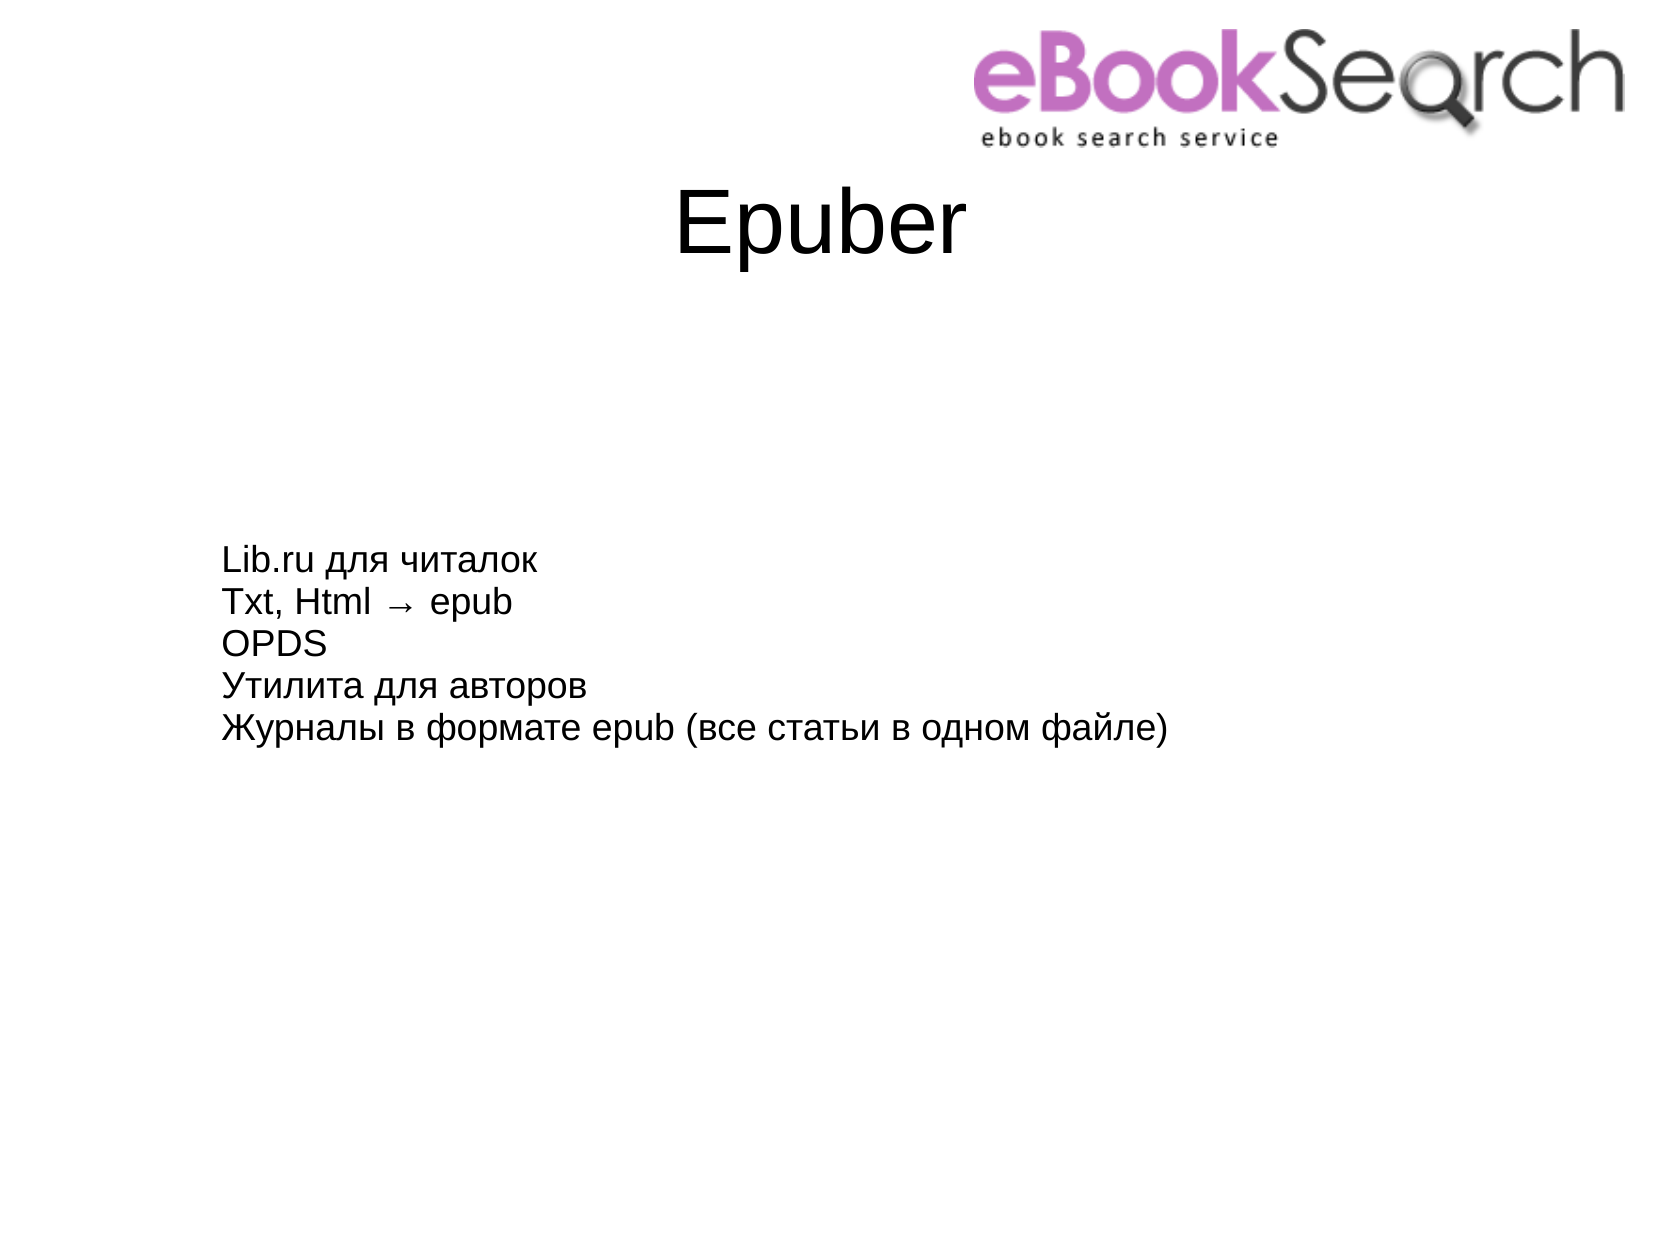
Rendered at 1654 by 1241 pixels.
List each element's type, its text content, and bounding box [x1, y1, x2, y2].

title Epuber [76, 118, 1566, 326]
text_box Lib.ru для читалок Txt, Html → epub OPDS Утилита для авторов Журналы в формате epub (все статьи в одном файле) [206, 531, 1184, 757]
picture [974, 29, 1625, 148]
